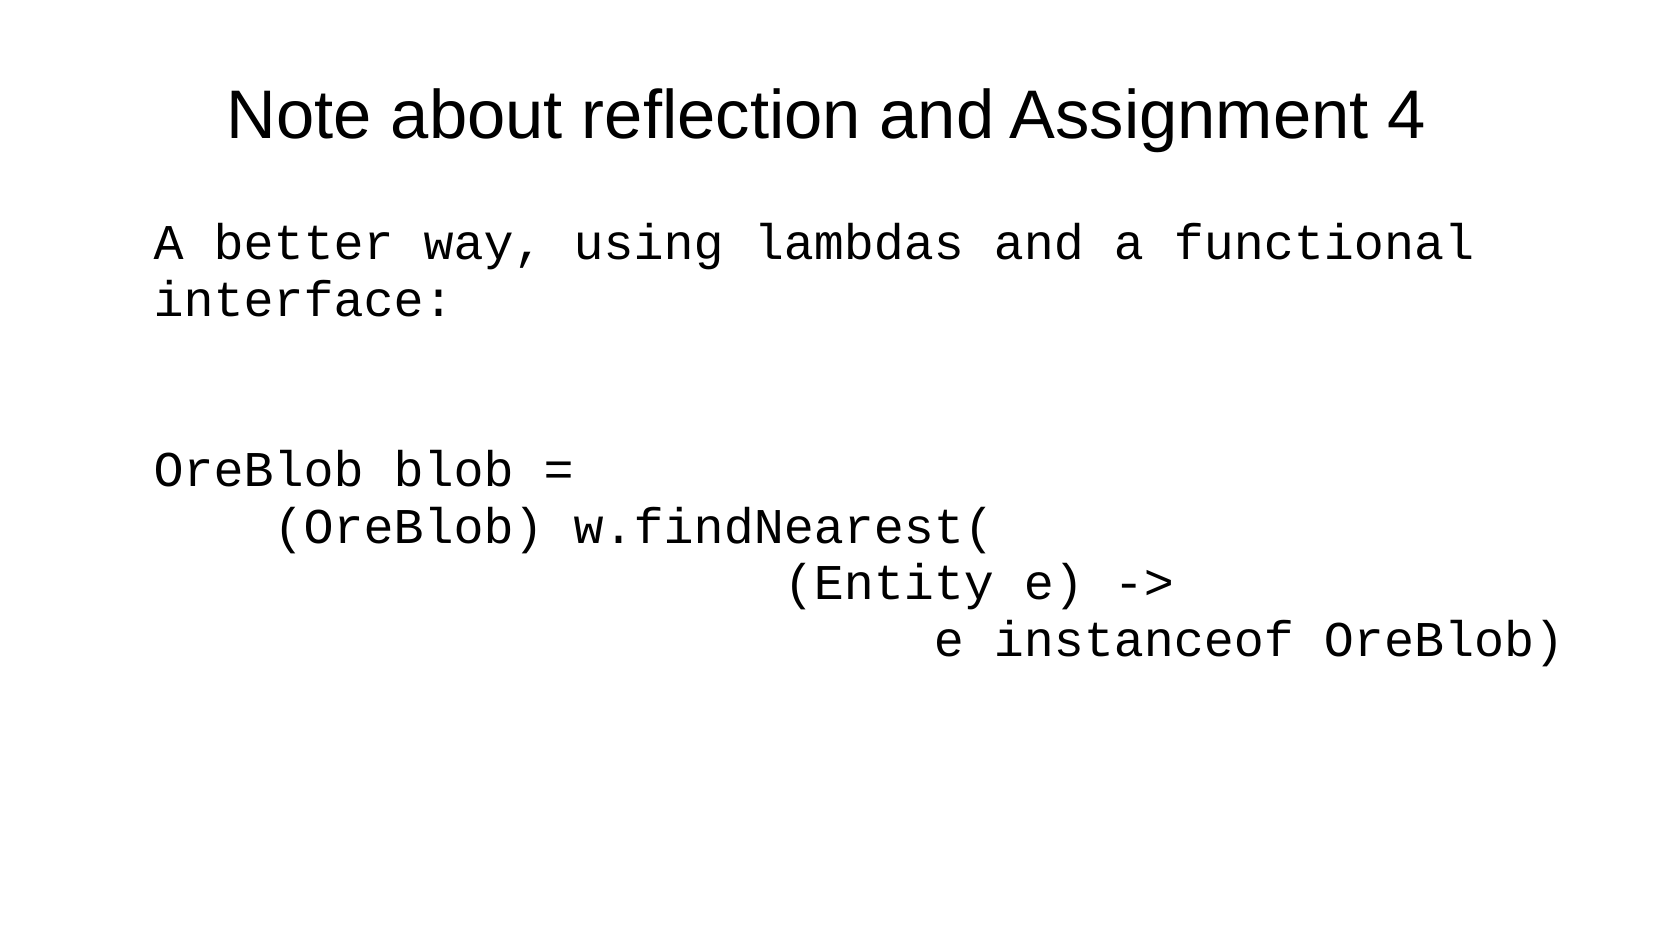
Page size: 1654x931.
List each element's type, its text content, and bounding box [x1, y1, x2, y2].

list A better way, using lambdas and a functional interface: OreBlob blob = (OreBlob) w.findNearest( (Entity e) -> e instanceof OreBlob) [82, 217, 1571, 826]
title Note about reflection and Assignment 4 [82, 37, 1571, 193]
